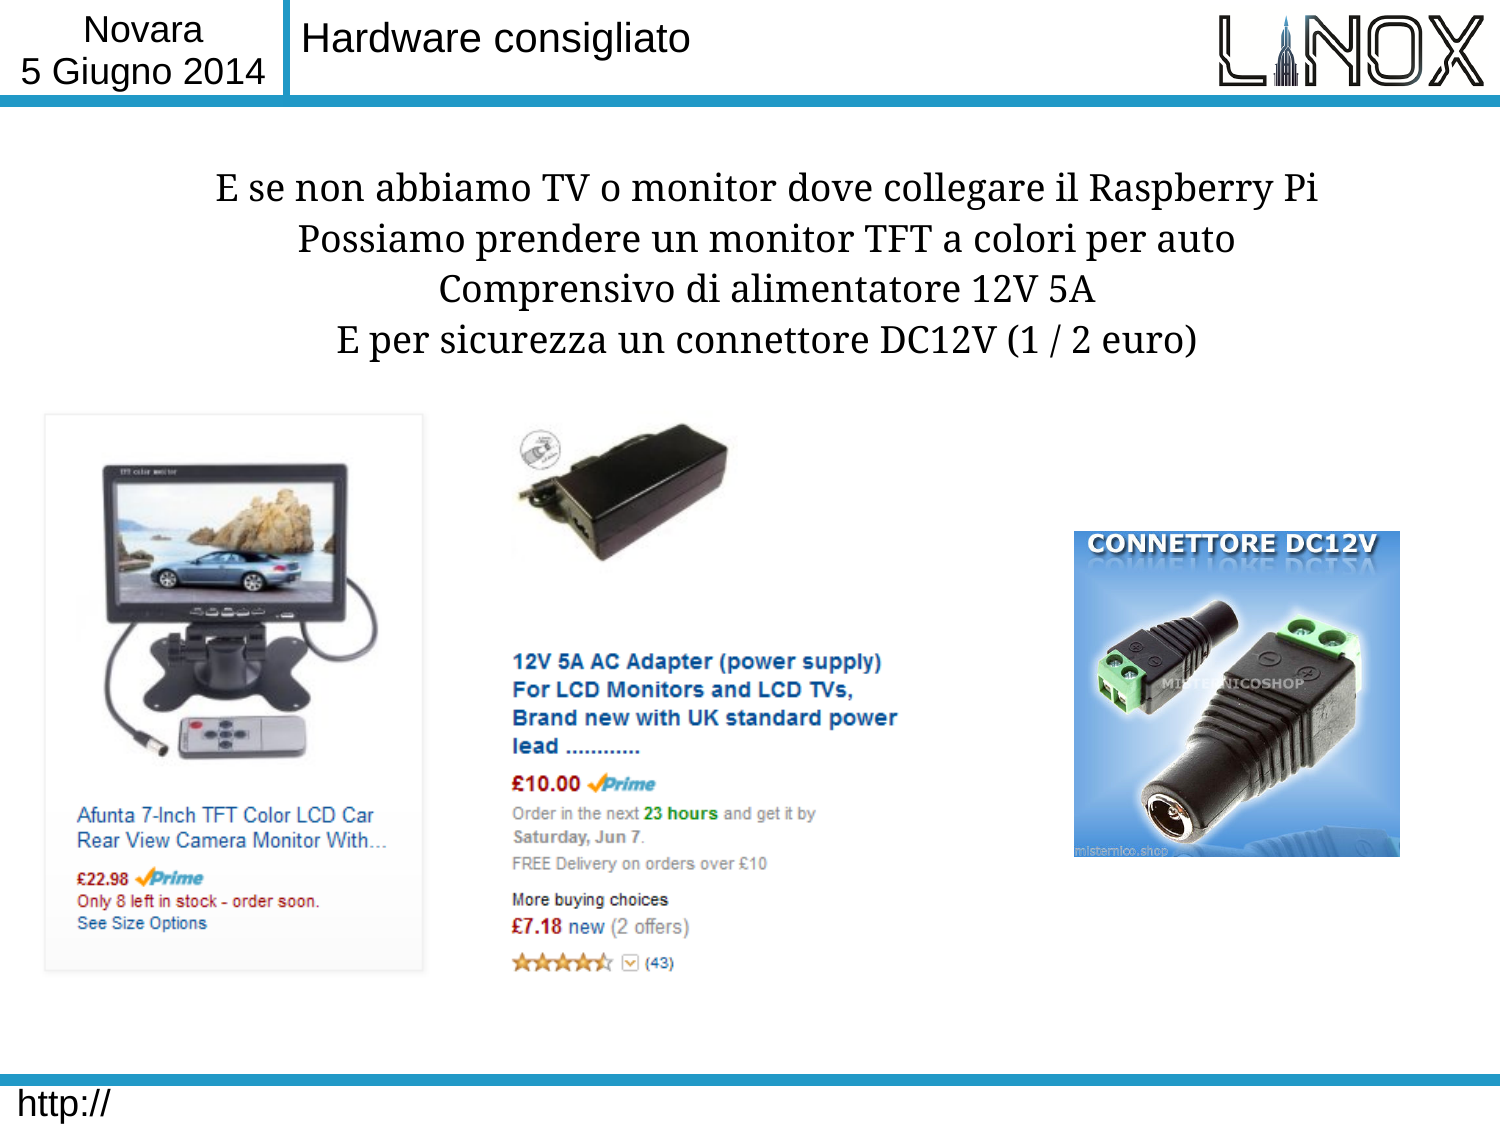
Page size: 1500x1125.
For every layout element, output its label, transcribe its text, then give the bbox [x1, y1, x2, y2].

list Hardware consigliato [286, 7, 1312, 83]
picture [1074, 531, 1400, 857]
picture [0, 0, 1500, 107]
picture [492, 367, 910, 981]
picture [0, 1074, 1500, 1086]
picture [35, 406, 430, 981]
text_box E se non abbiamo TV o monitor dove collegare il Raspberry Pi Possiamo prendere un monitor TFT a colori per auto Comprensivo di alimentatore 12V 5A E per sicurezza un connettore DC12V (1 / 2 euro) [105, 153, 1430, 367]
